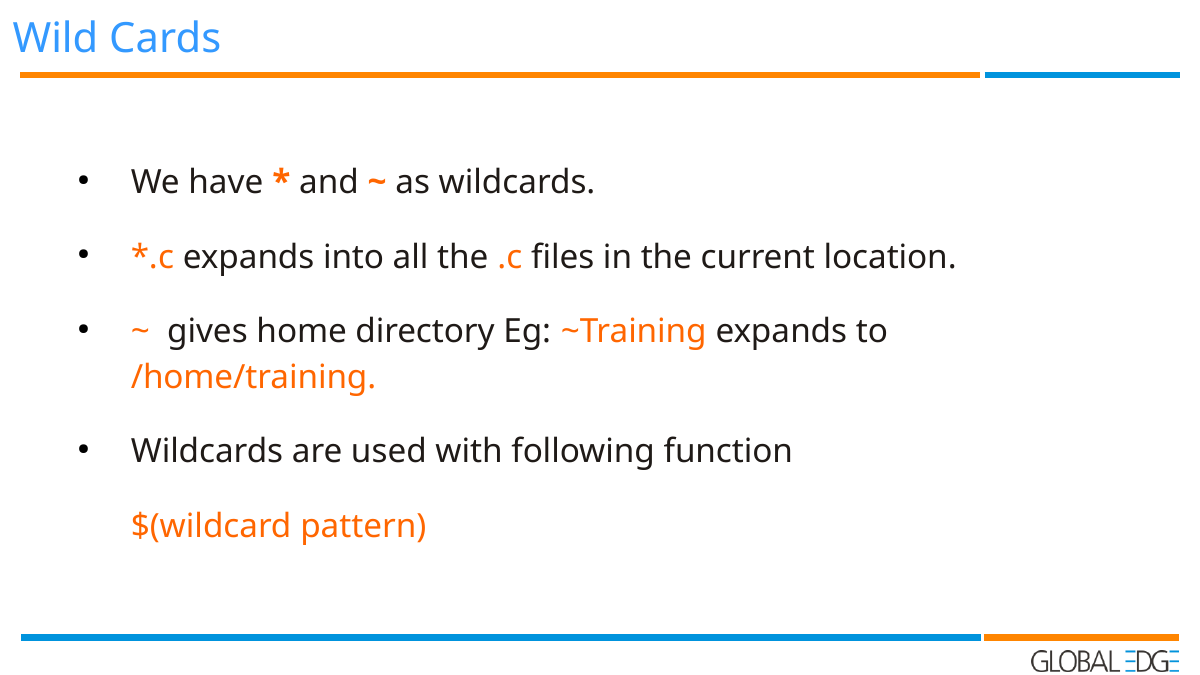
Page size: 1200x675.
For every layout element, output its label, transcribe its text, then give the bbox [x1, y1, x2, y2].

picture [1031, 650, 1179, 672]
title Wild Cards [12, 9, 1088, 63]
list We have * and ~ as wildcards. *.c expands into all the .c files in the current location. ~ gives home directory Eg: ~Training expands to /home/training. Wildcards are used with following function $(wildcard pattern) [60, 157, 1140, 550]
